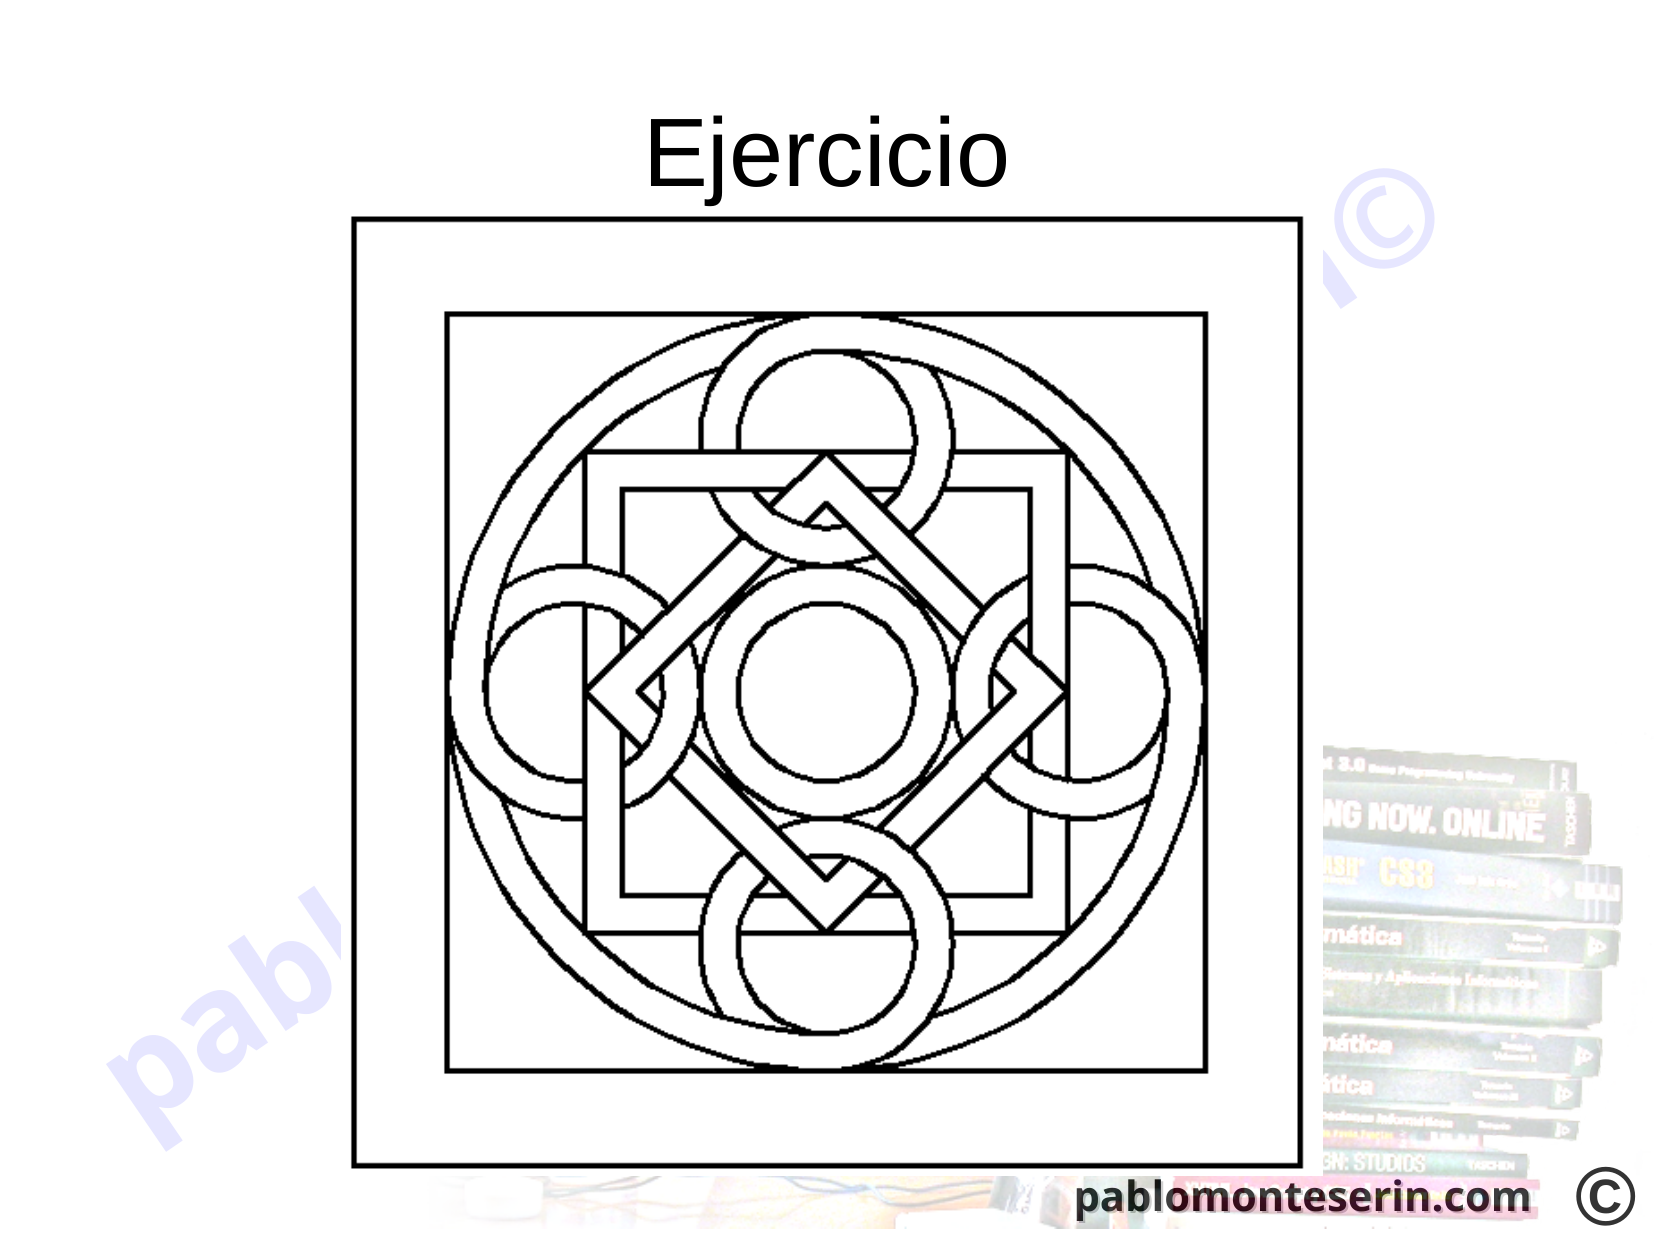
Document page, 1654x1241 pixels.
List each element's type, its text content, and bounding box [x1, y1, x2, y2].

picture [341, 208, 1654, 1229]
title Ejercicio [82, 49, 1571, 257]
